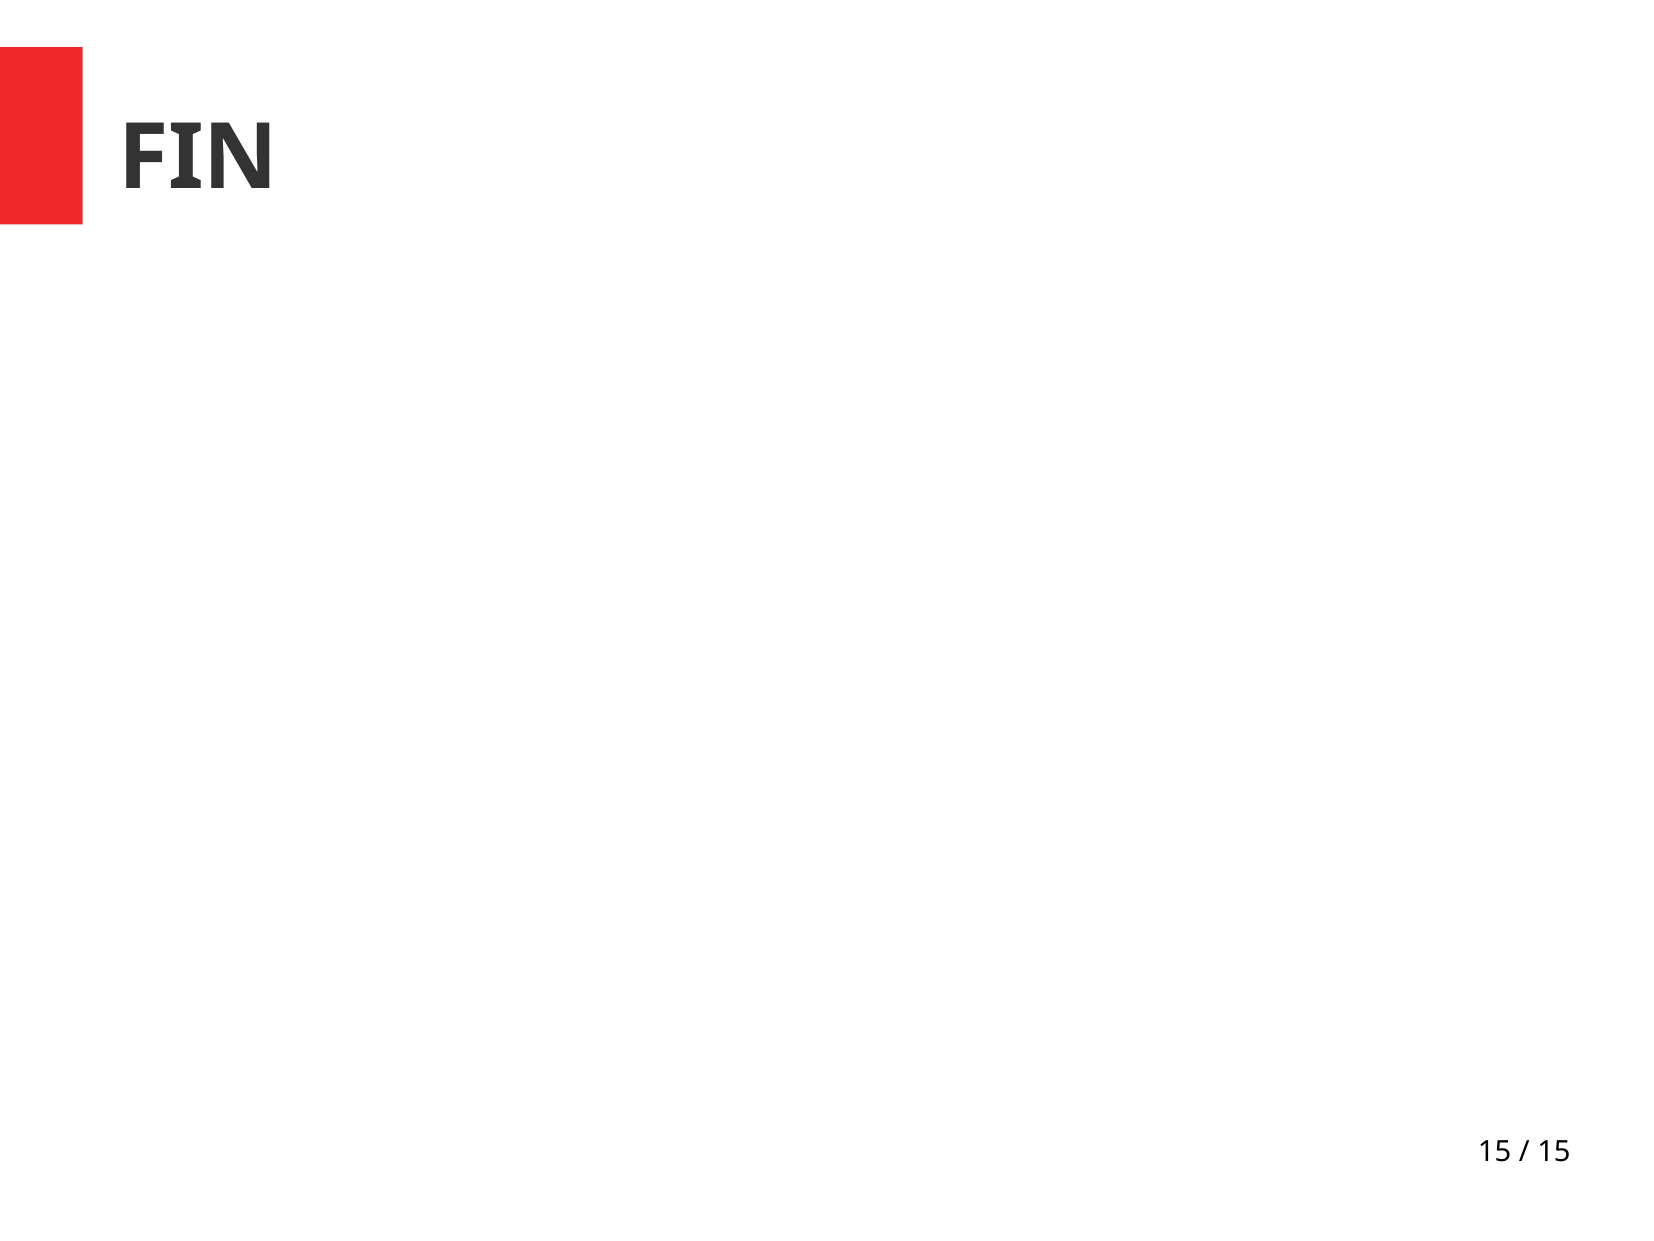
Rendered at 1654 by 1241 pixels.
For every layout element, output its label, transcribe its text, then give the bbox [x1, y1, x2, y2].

title FIN [118, 49, 1571, 257]
